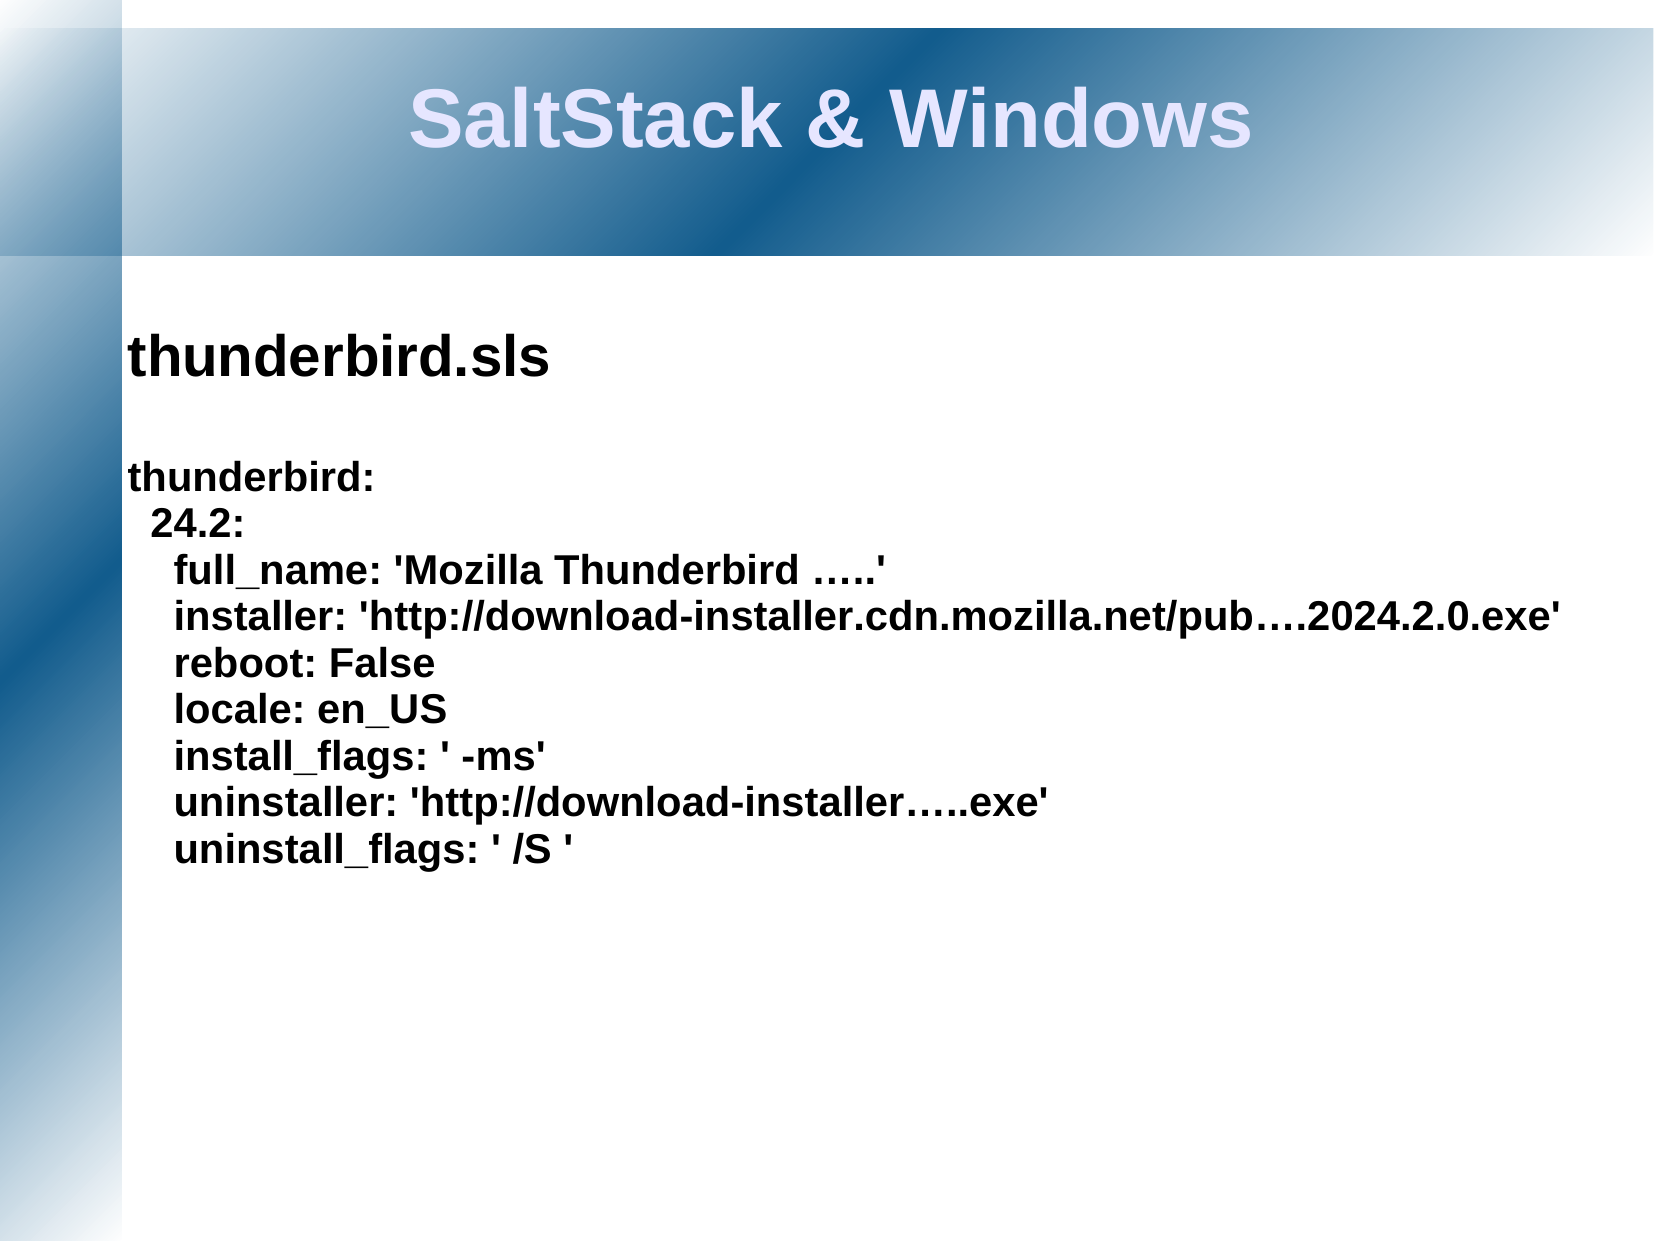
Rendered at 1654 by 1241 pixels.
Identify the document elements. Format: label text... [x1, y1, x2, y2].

title SaltStack & Windows [125, 71, 1538, 165]
subtitle thunderbird.sls thunderbird: 24.2: full_name: 'Mozilla Thunderbird …..' installer: 'http://download-installer.cdn.mozilla.net/pub….2024.2.0.exe' reboot: False locale: en_US install_flags: ' -ms' uninstaller: 'http://download-installer…..exe' uninstall_flags: ' /S ' [127, 323, 1603, 1128]
